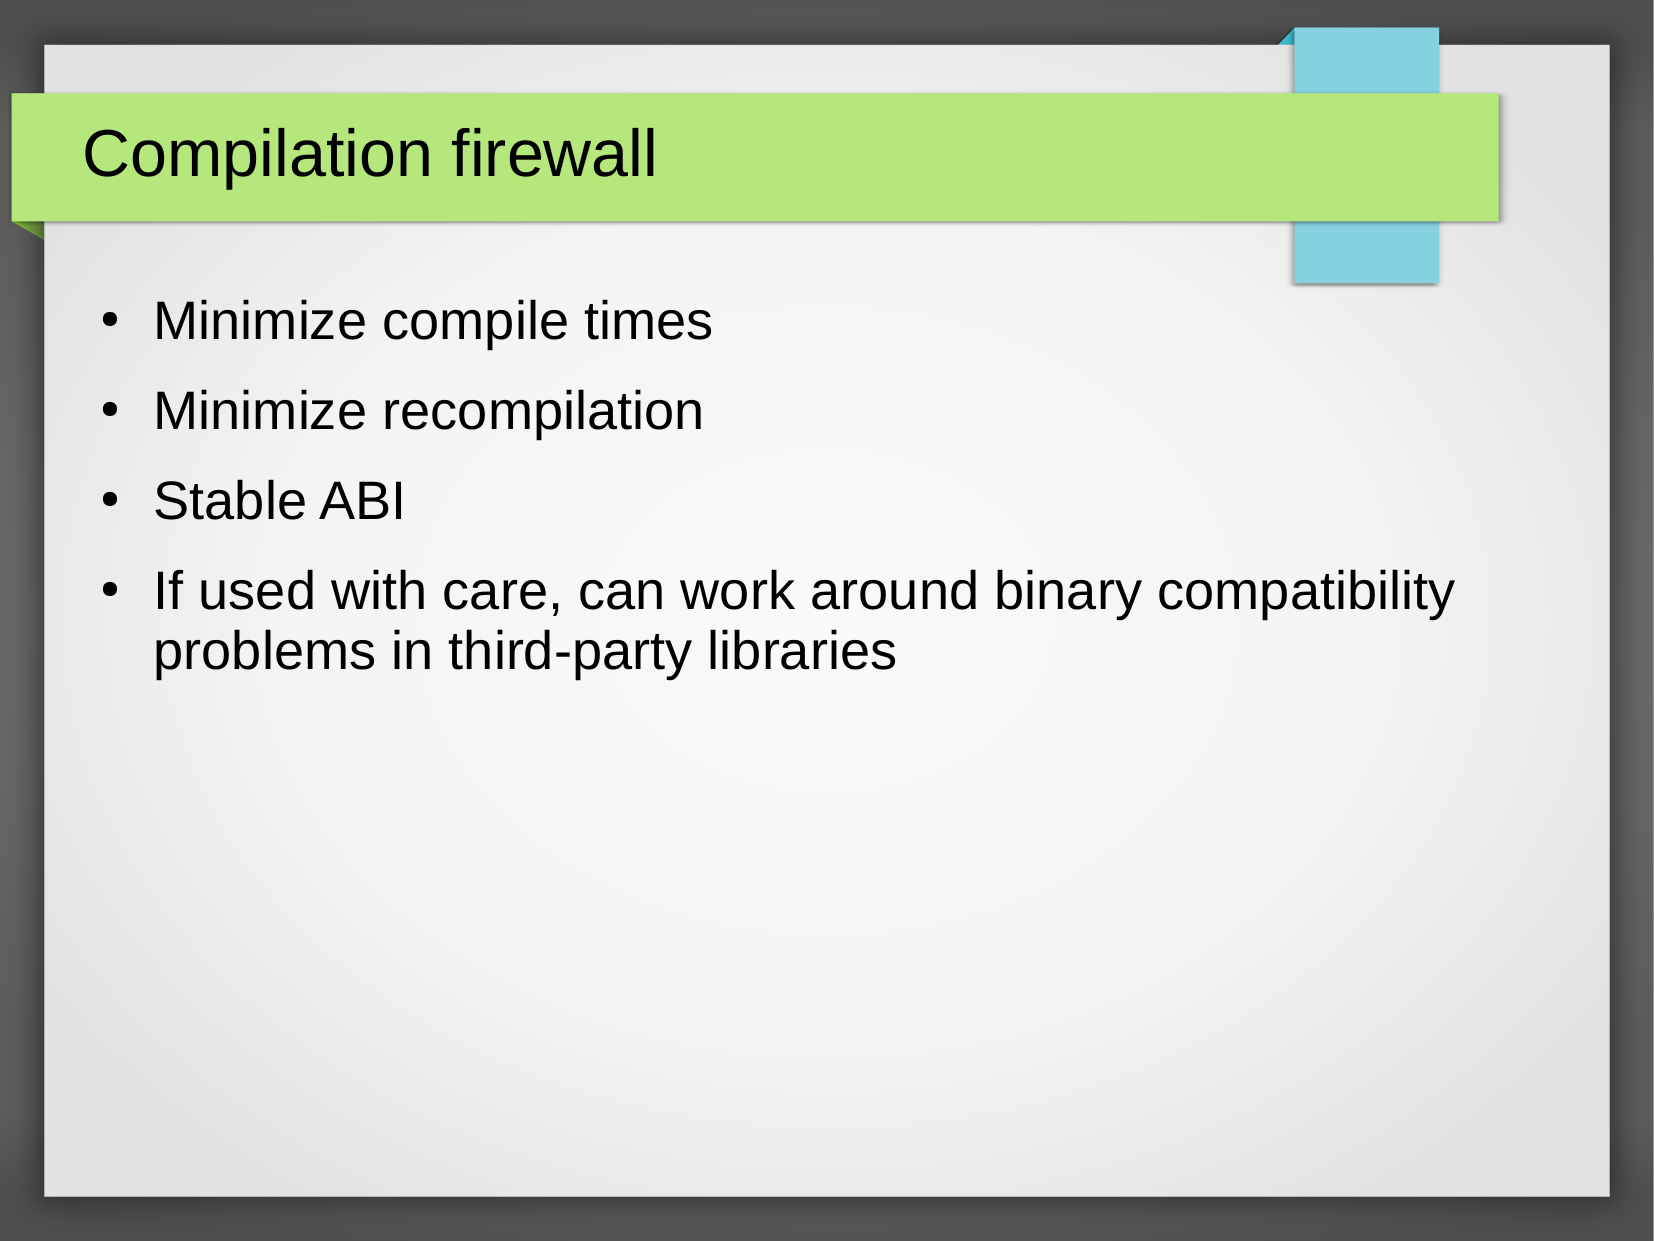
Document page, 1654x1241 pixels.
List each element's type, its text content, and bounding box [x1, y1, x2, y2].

list Minimize compile times Minimize recompilation Stable ABI If used with care, can work around binary compatibility problems in third-party libraries [82, 290, 1571, 1010]
picture [0, 0, 1654, 1241]
title Compilation firewall [82, 49, 1571, 257]
